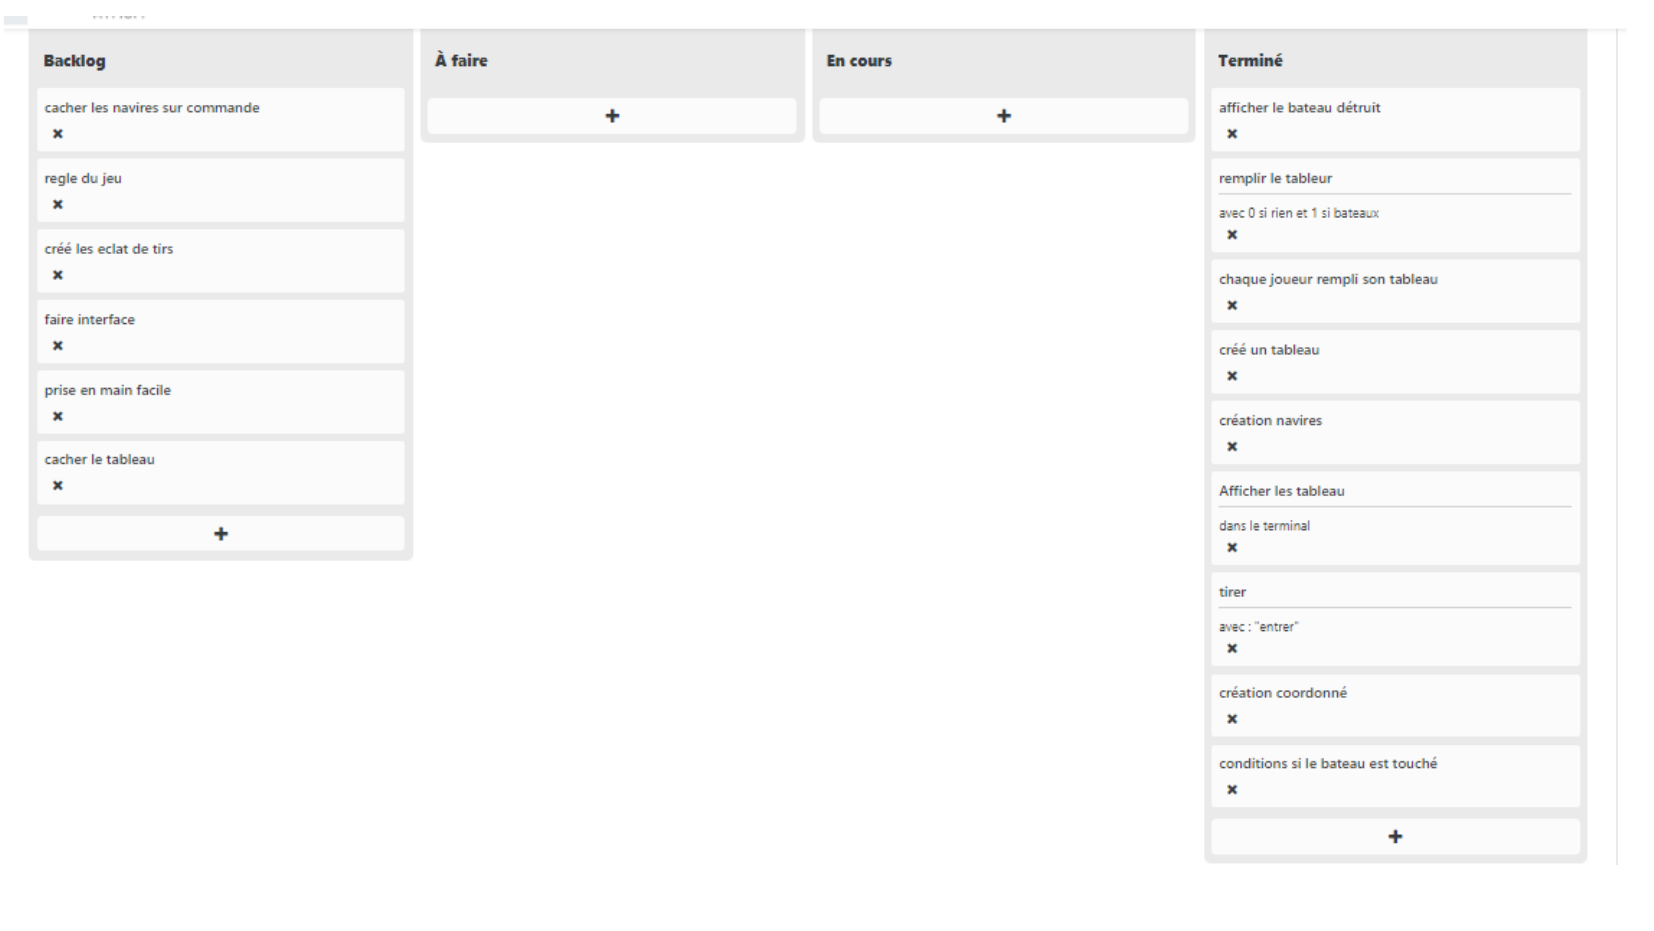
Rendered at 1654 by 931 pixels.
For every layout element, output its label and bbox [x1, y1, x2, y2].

picture [3, 16, 1627, 865]
